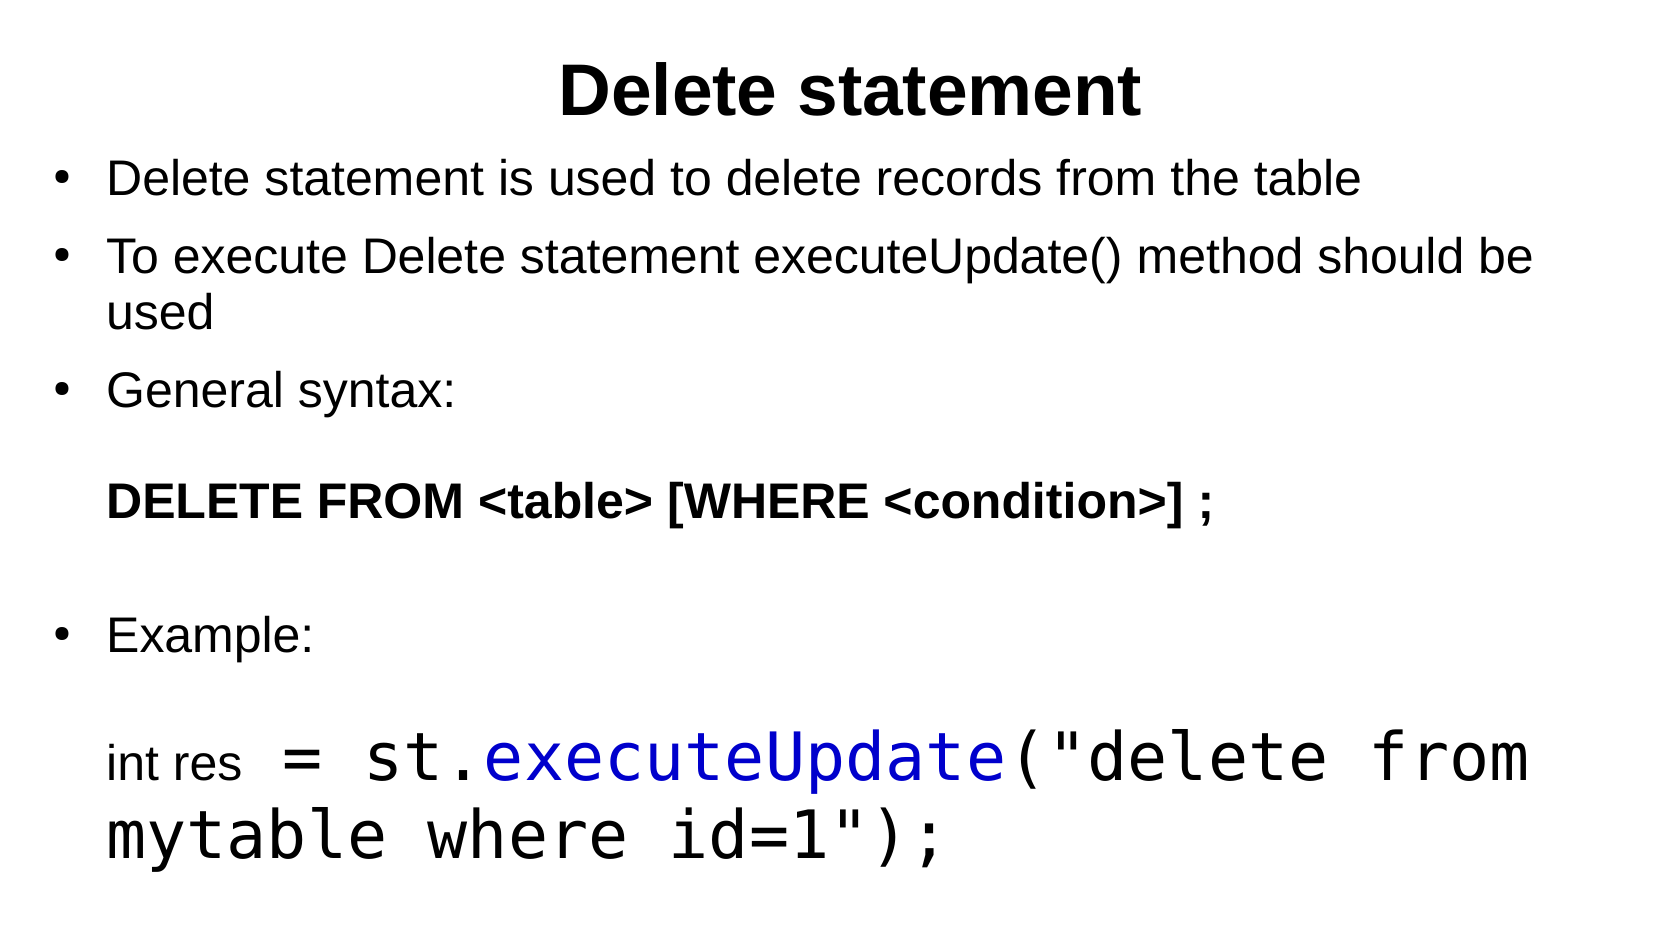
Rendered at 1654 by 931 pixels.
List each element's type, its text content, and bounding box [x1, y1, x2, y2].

title Delete statement [106, 30, 1595, 150]
list Delete statement is used to delete records from the table To execute Delete statement executeUpdate() method should be used General syntax: DELETE FROM <table> [WHERE <condition>] ; Example: int res = st.executeUpdate("delete from mytable where id=1"); [35, 150, 1595, 913]
